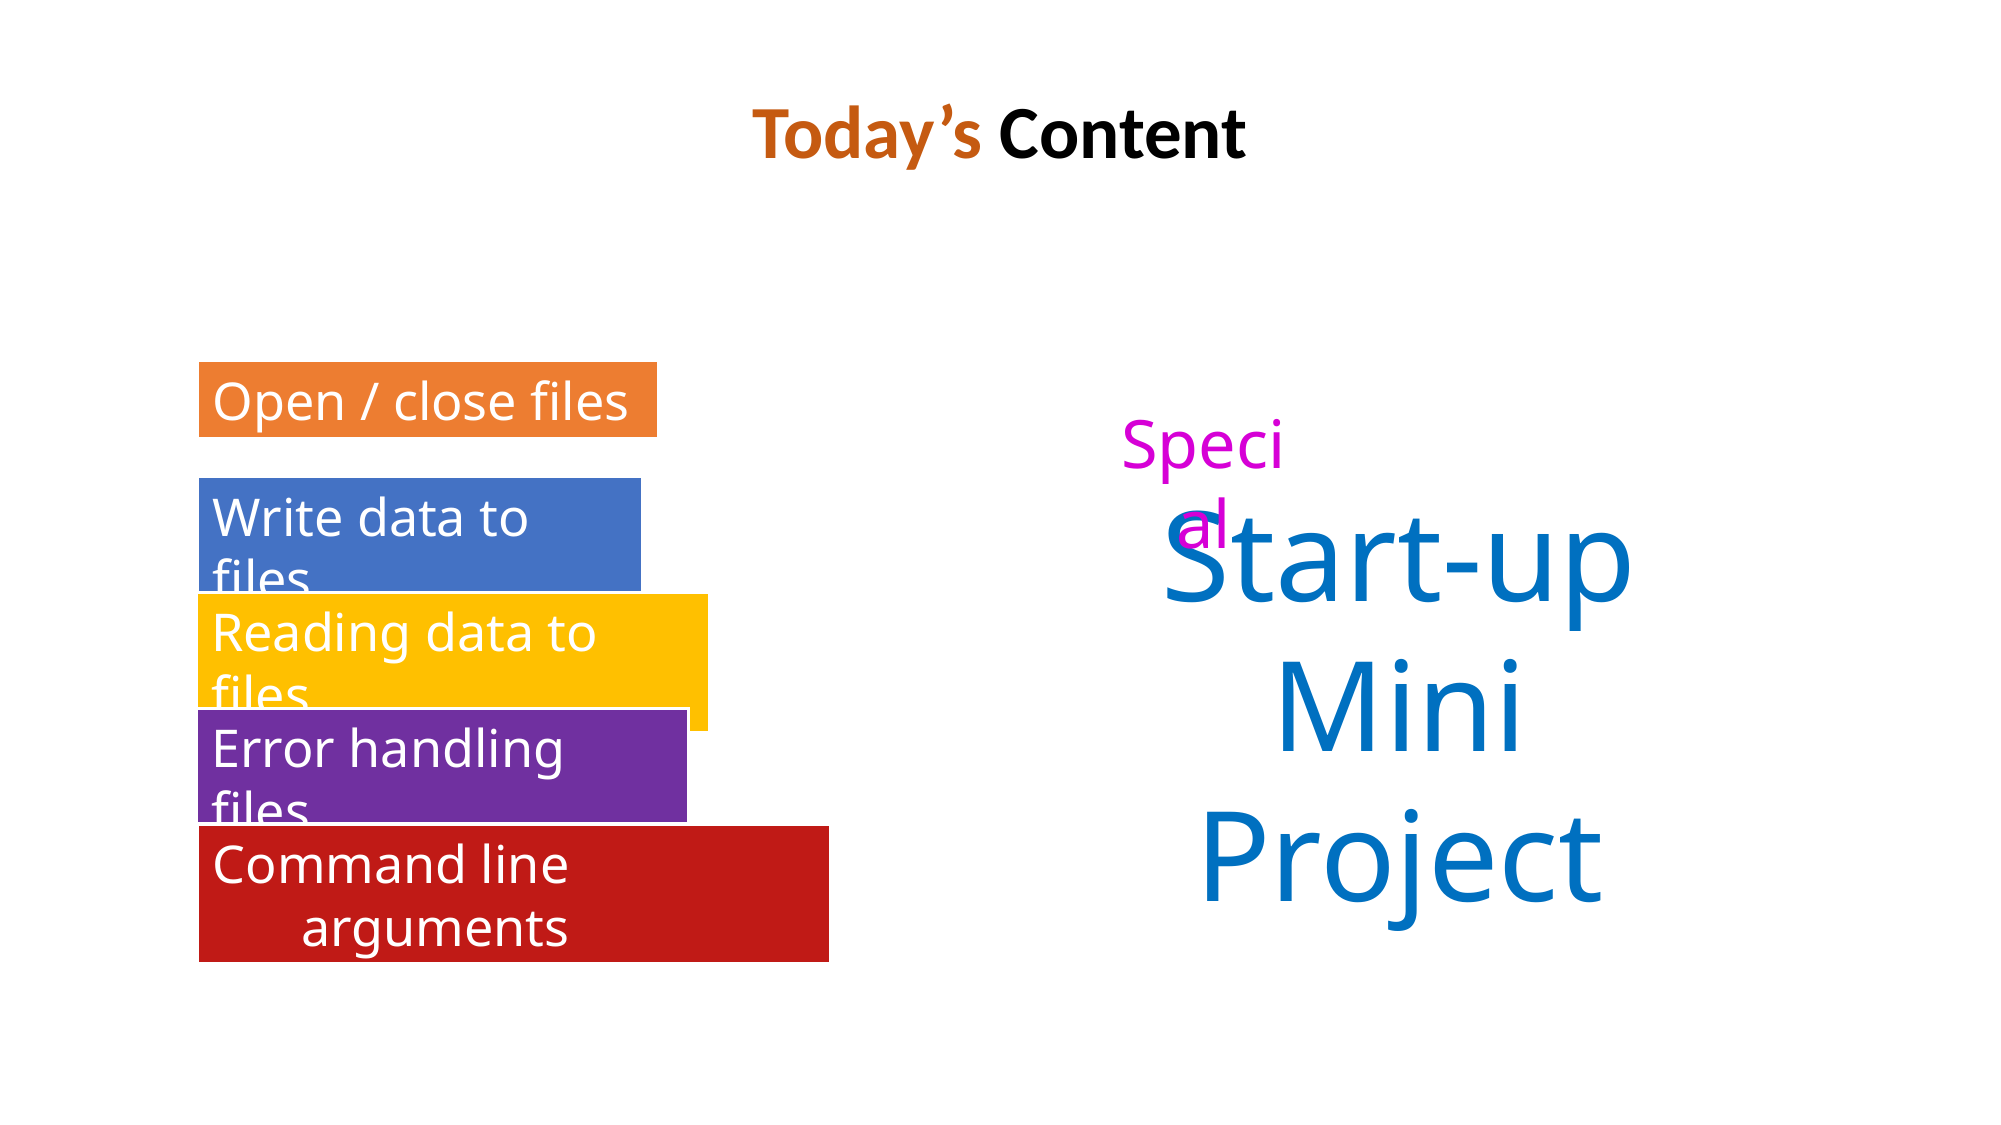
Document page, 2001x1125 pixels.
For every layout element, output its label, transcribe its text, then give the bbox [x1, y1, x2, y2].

text_box Today’s Content [666, 76, 1334, 183]
text_box Special [1100, 394, 1308, 491]
text_box Write data to files [197, 476, 643, 555]
text_box Start-up Mini Project [1083, 469, 1716, 788]
text_box Error handling files [196, 708, 689, 787]
text_box Reading data to files [196, 592, 710, 671]
text_box Command line arguments [197, 823, 831, 903]
text_box Open / close files [197, 360, 659, 439]
